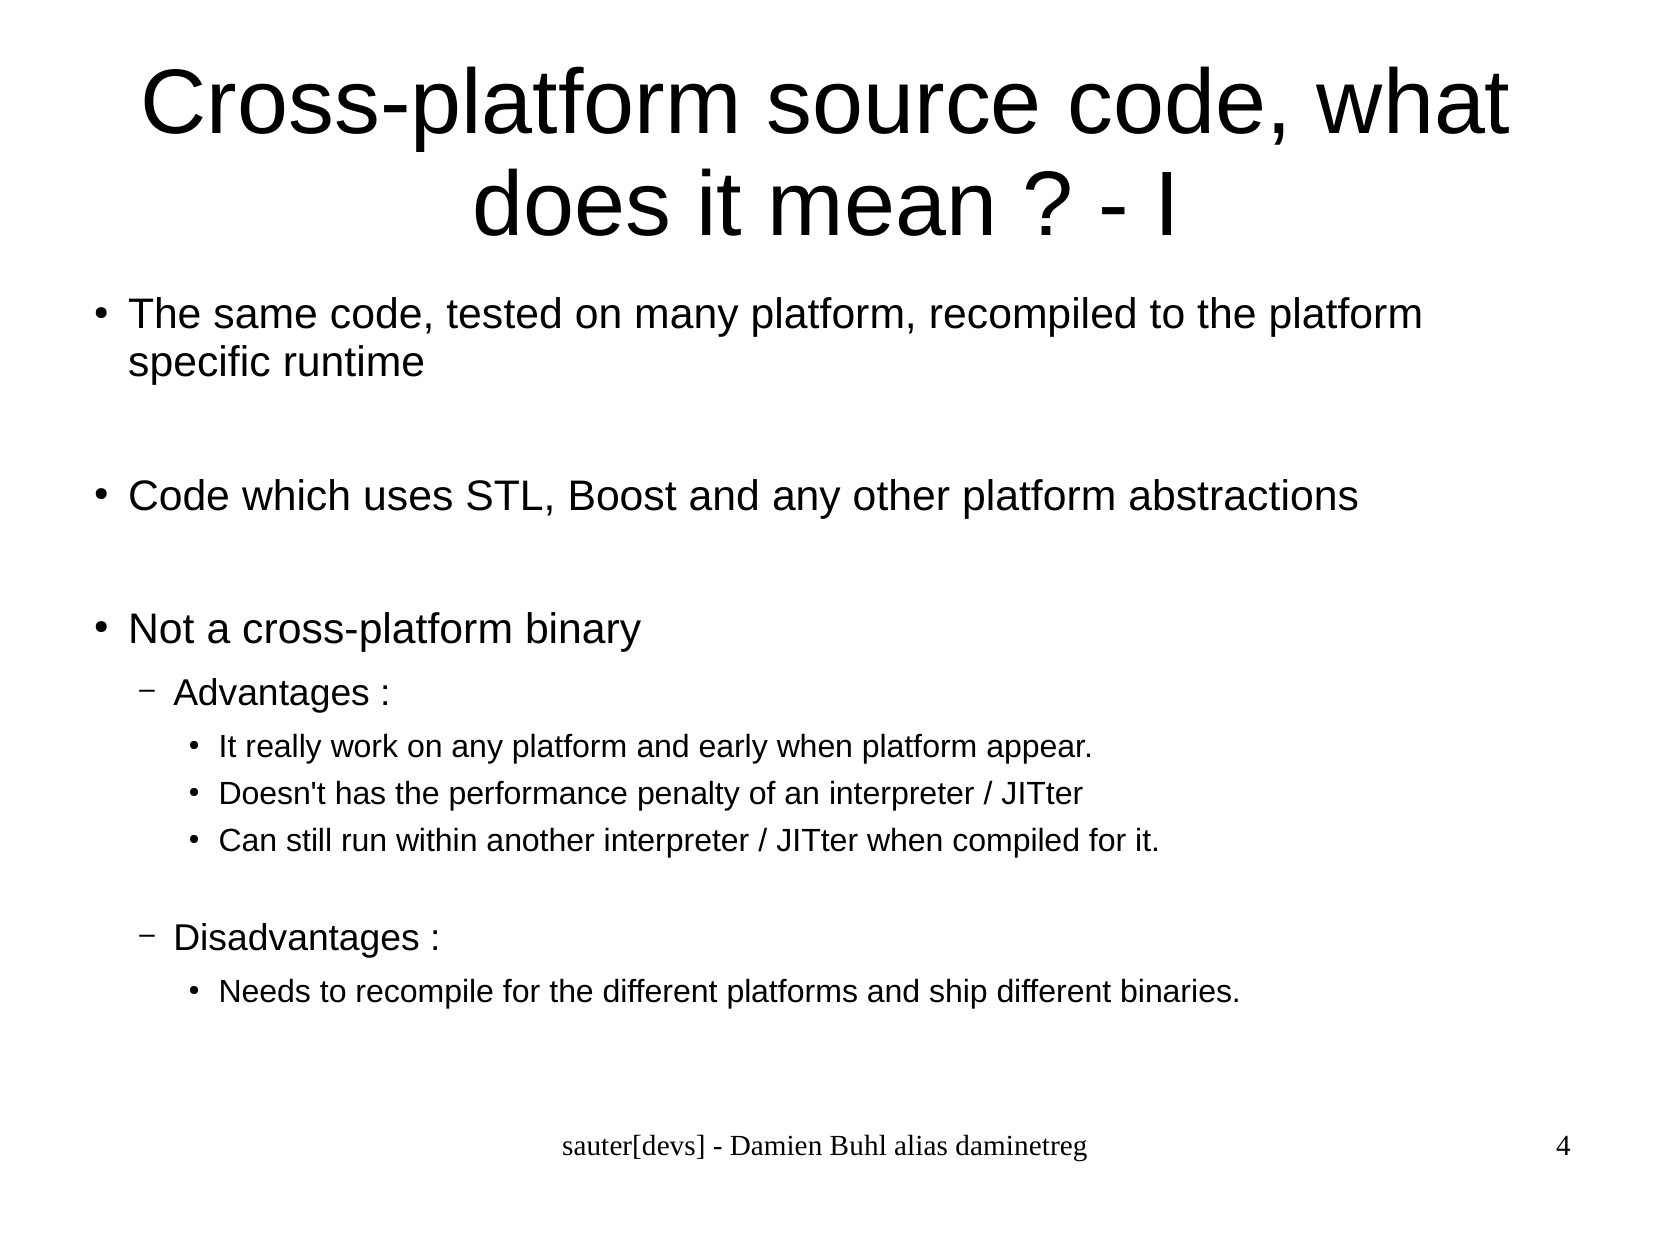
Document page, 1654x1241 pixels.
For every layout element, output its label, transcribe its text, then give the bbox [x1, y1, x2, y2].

list The same code, tested on many platform, recompiled to the platform specific runtime Code which uses STL, Boost and any other platform abstractions Not a cross-platform binary Advantages : It really work on any platform and early when platform appear. Doesn't has the performance penalty of an interpreter / JITter Can still run within another interpreter / JITter when compiled for it. Disadvantages : Needs to recompile for the different platforms and ship different binaries. [82, 290, 1571, 1010]
title Cross-platform source code, what does it mean ? - I [82, 49, 1571, 257]
